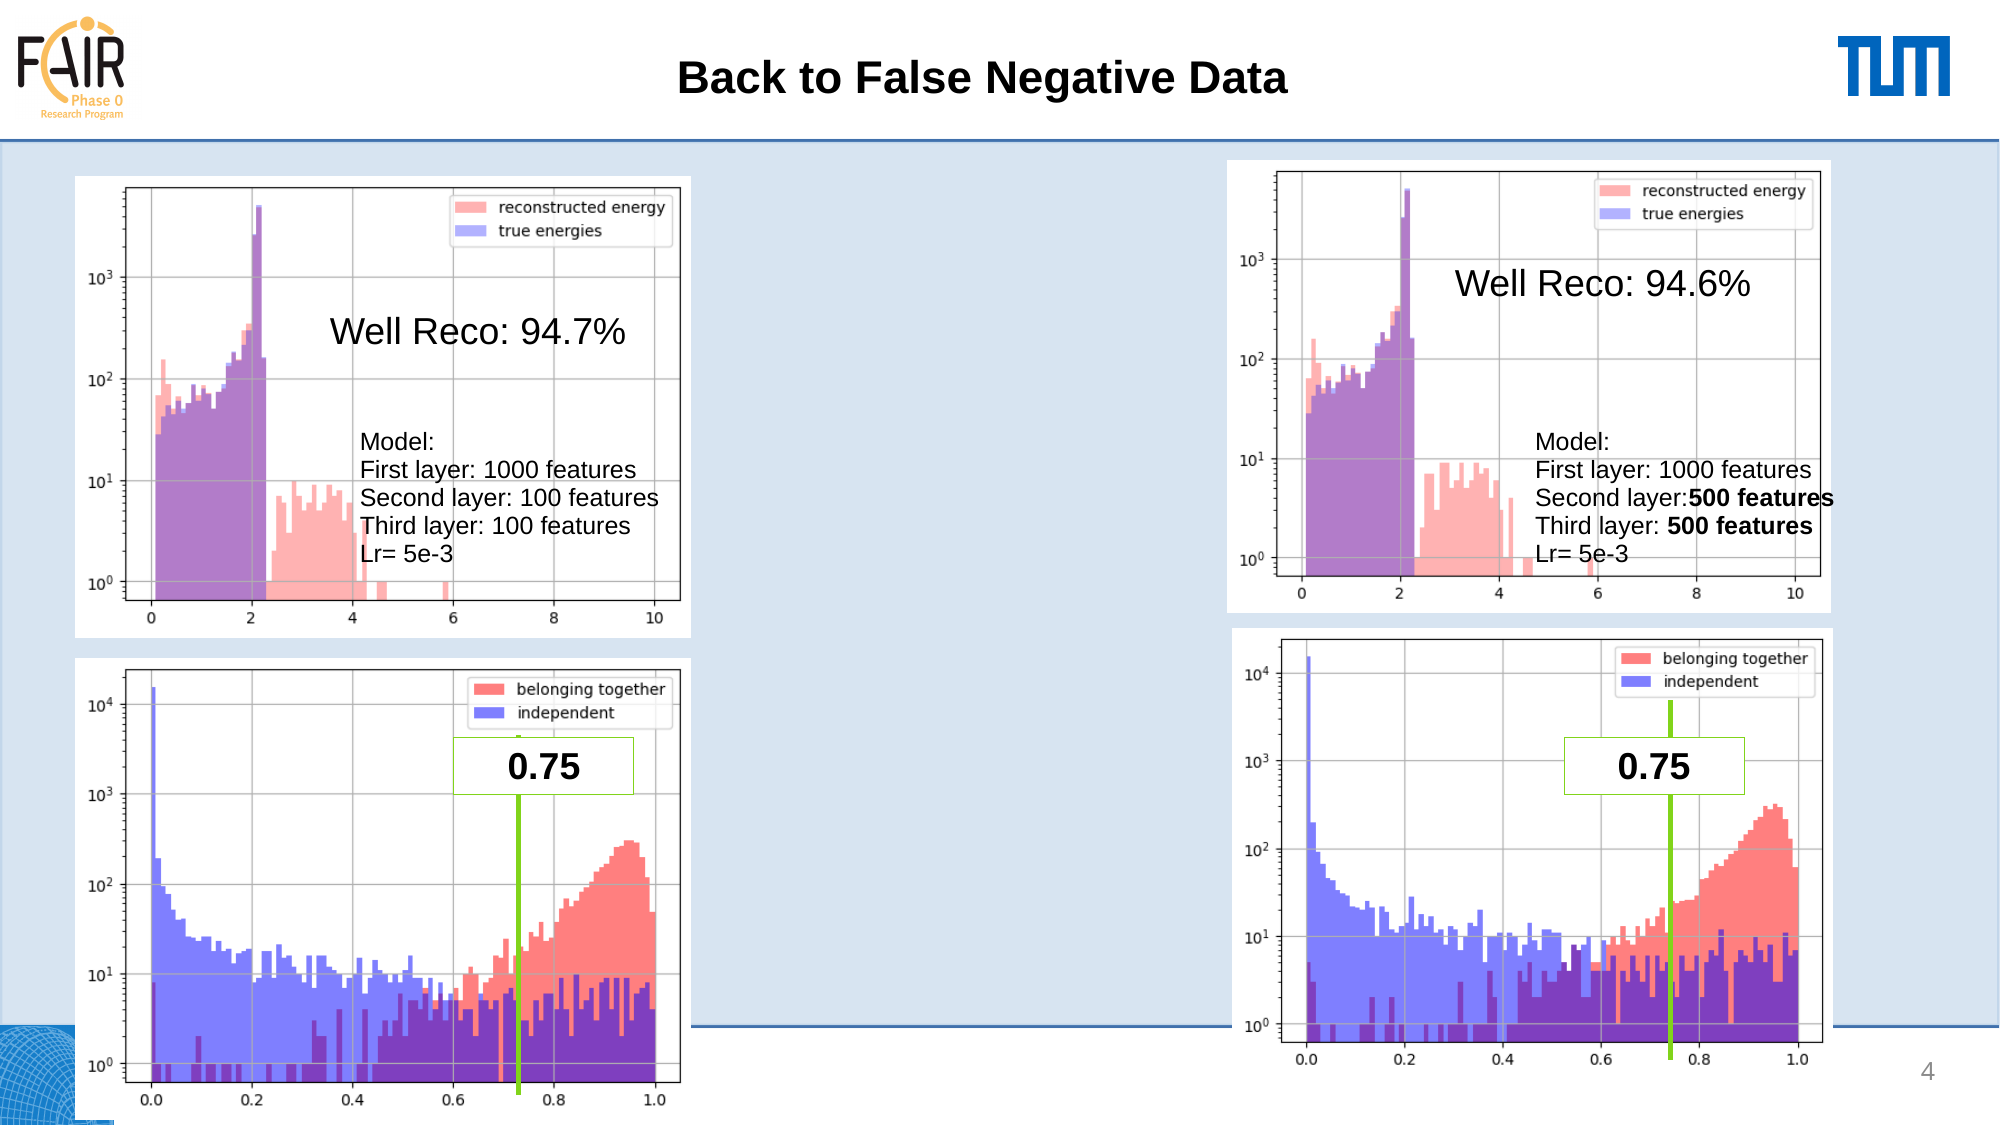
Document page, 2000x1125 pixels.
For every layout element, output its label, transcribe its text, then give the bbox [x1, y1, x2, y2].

picture [1232, 628, 1833, 1079]
text_box Model: First layer: 1000 features Second layer: 100 features Third layer: 100 features Lr= 5e-3 [345, 420, 822, 645]
text_box Well Reco: 94.7% [315, 303, 676, 361]
picture [1838, 36, 1950, 96]
picture [75, 176, 691, 638]
text_box Model: First layer: 1000 features Second layer:500 features Third layer: 500 features Lr= 5e-3 [1520, 420, 1998, 645]
text_box 0.75 [453, 737, 634, 795]
picture [15, 15, 142, 120]
text_box Well Reco: 94.6% [1440, 254, 1801, 312]
picture [0, 658, 691, 1125]
text_box Back to False Negative Data [330, 45, 1636, 112]
picture [1227, 160, 1831, 613]
text_box 0.75 [1564, 737, 1745, 795]
